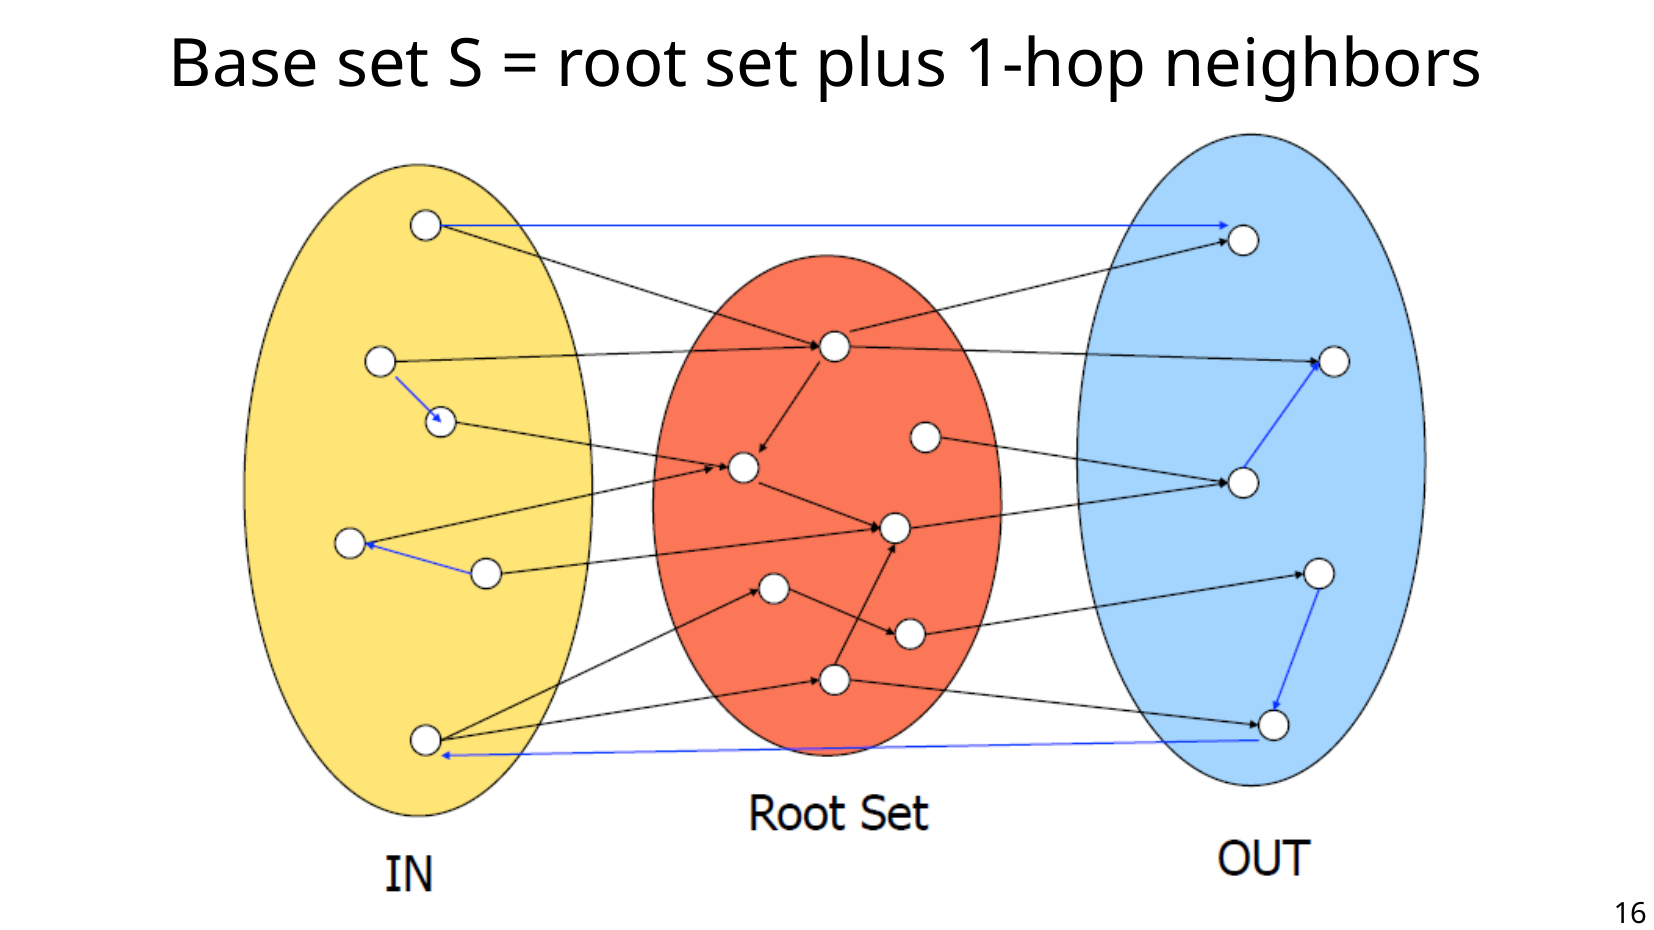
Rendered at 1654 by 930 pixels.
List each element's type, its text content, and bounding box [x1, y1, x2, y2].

picture [199, 119, 1546, 900]
title Base set S = root set plus 1-hop neighbors [0, 1, 1653, 120]
